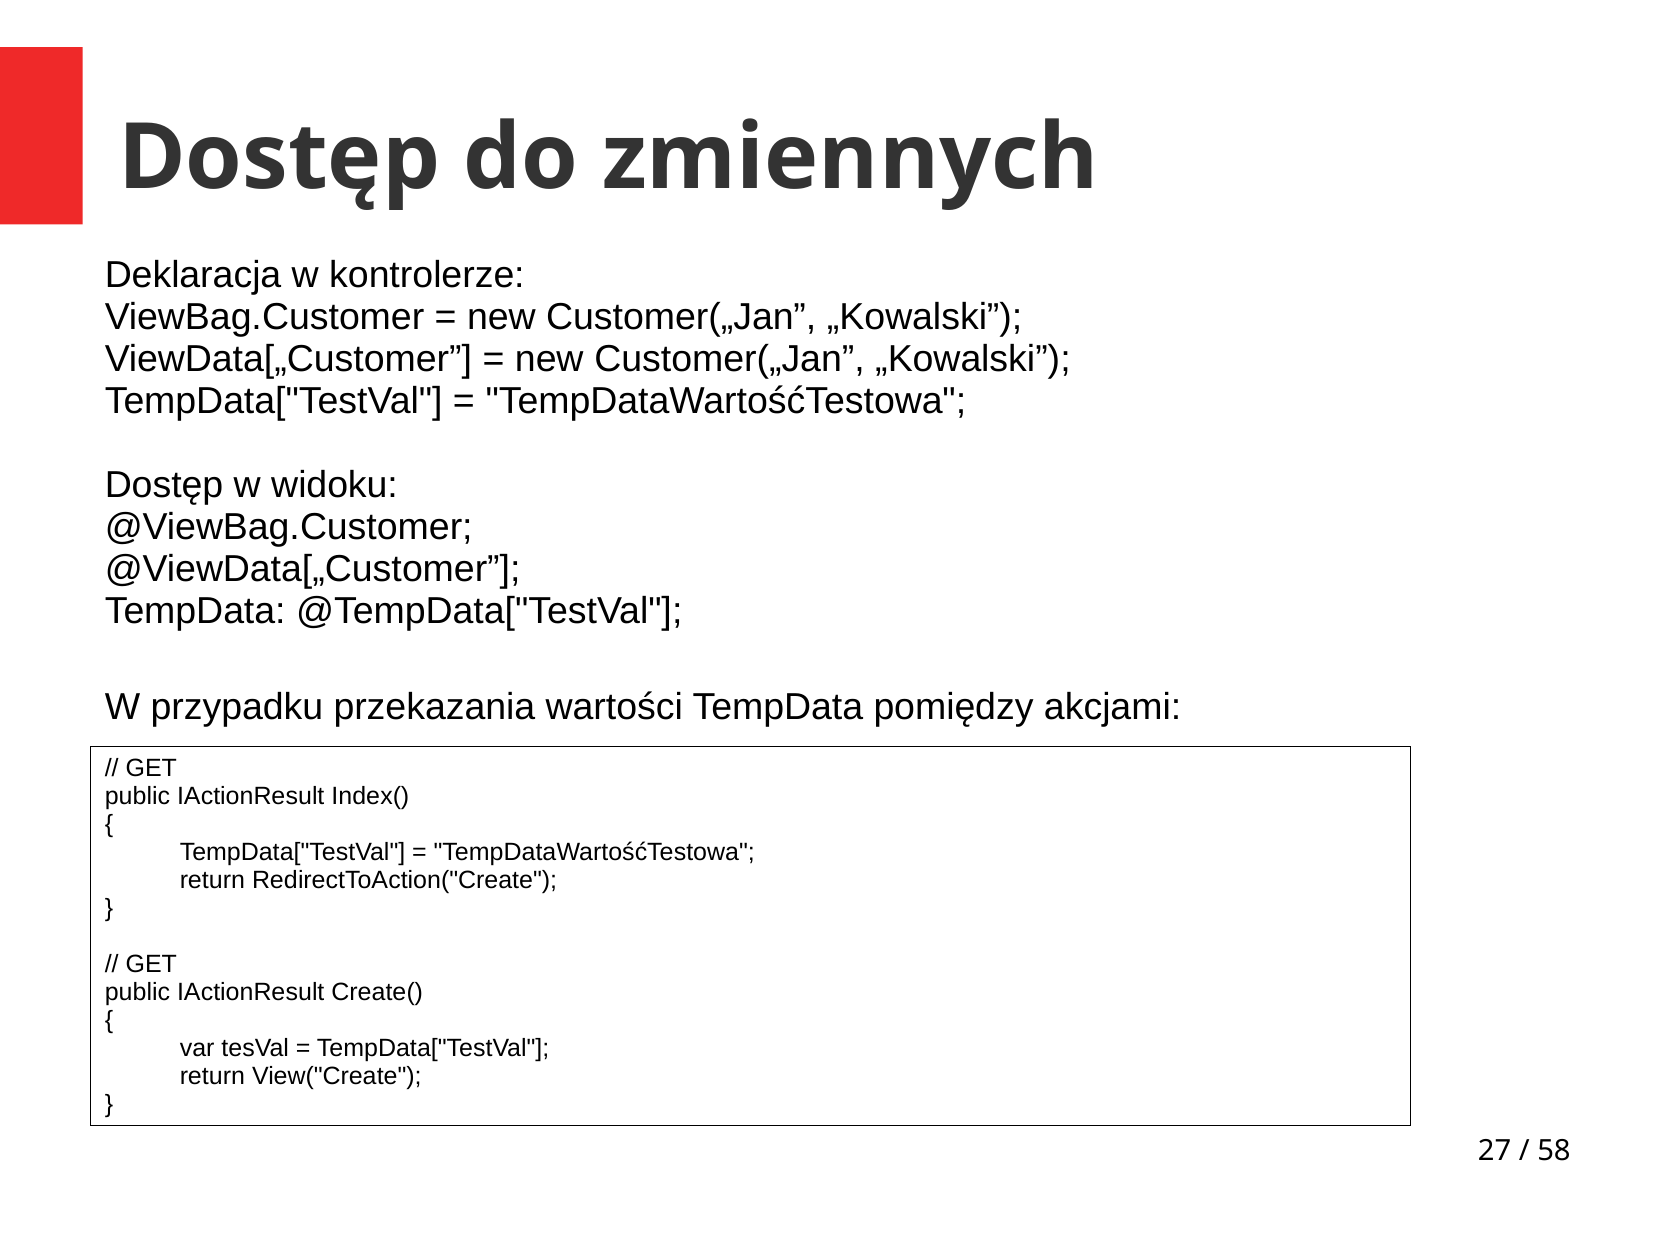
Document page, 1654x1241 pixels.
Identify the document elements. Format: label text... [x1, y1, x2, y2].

text_box Deklaracja w kontrolerze: ViewBag.Customer = new Customer(„Jan”, „Kowalski”); ViewData[„Customer”] = new Customer(„Jan”, „Kowalski”); TempData["TestVal"] = "TempDataWartośćTestowa"; Dostęp w widoku: @ViewBag.Customer; @ViewData[„Customer”]; TempData: @TempData["TestVal"]; [90, 246, 1561, 639]
title Dostęp do zmiennych [118, 49, 1571, 257]
text_box W przypadku przekazania wartości TempData pomiędzy akcjami: [90, 678, 1426, 747]
text_box // GET public IActionResult Index() { TempData["TestVal"] = "TempDataWartośćTestowa"; return RedirectToAction("Create"); } // GET public IActionResult Create() { var tesVal = TempData["TestVal"]; return View("Create"); } [90, 747, 1411, 1126]
